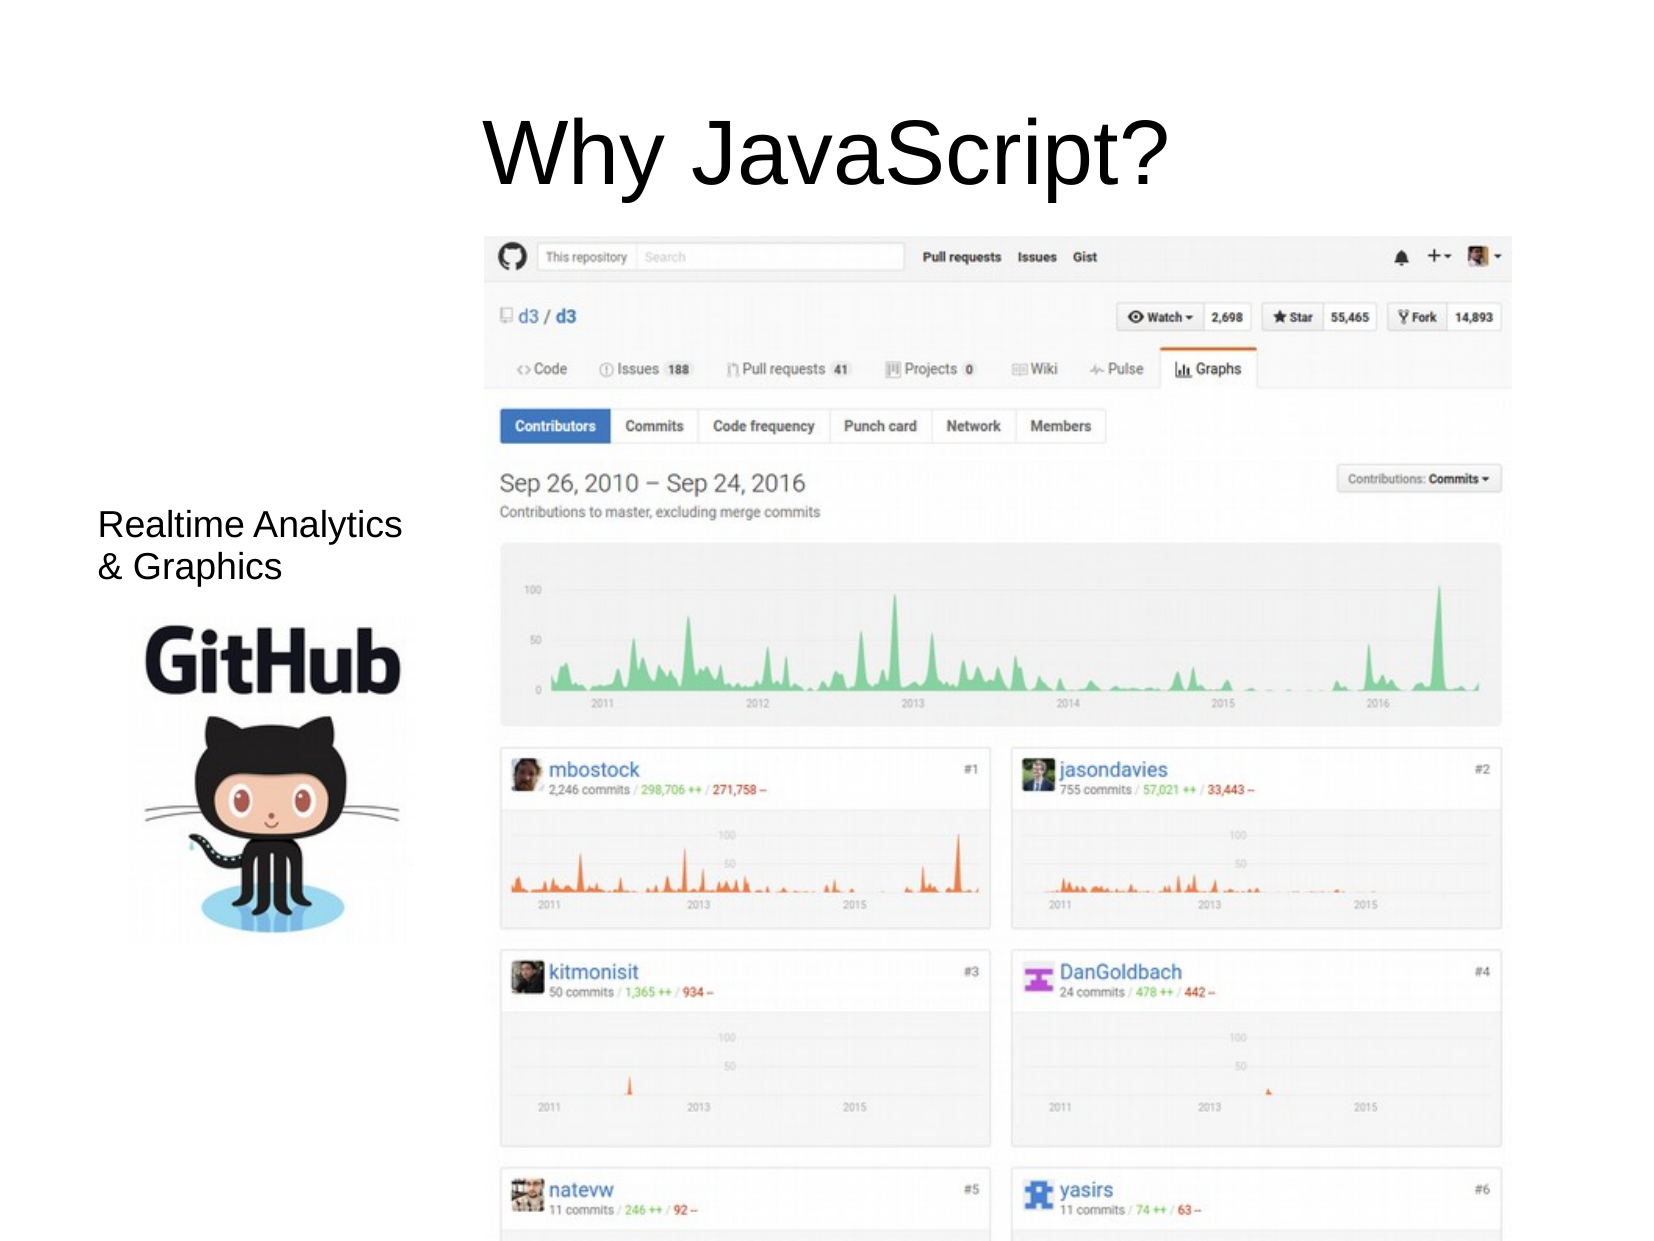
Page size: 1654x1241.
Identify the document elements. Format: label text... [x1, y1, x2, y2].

picture [129, 615, 414, 945]
picture [484, 236, 1512, 1241]
text_box Realtime Analytics & Graphics [82, 496, 430, 827]
title Why JavaScript? [82, 49, 1571, 257]
